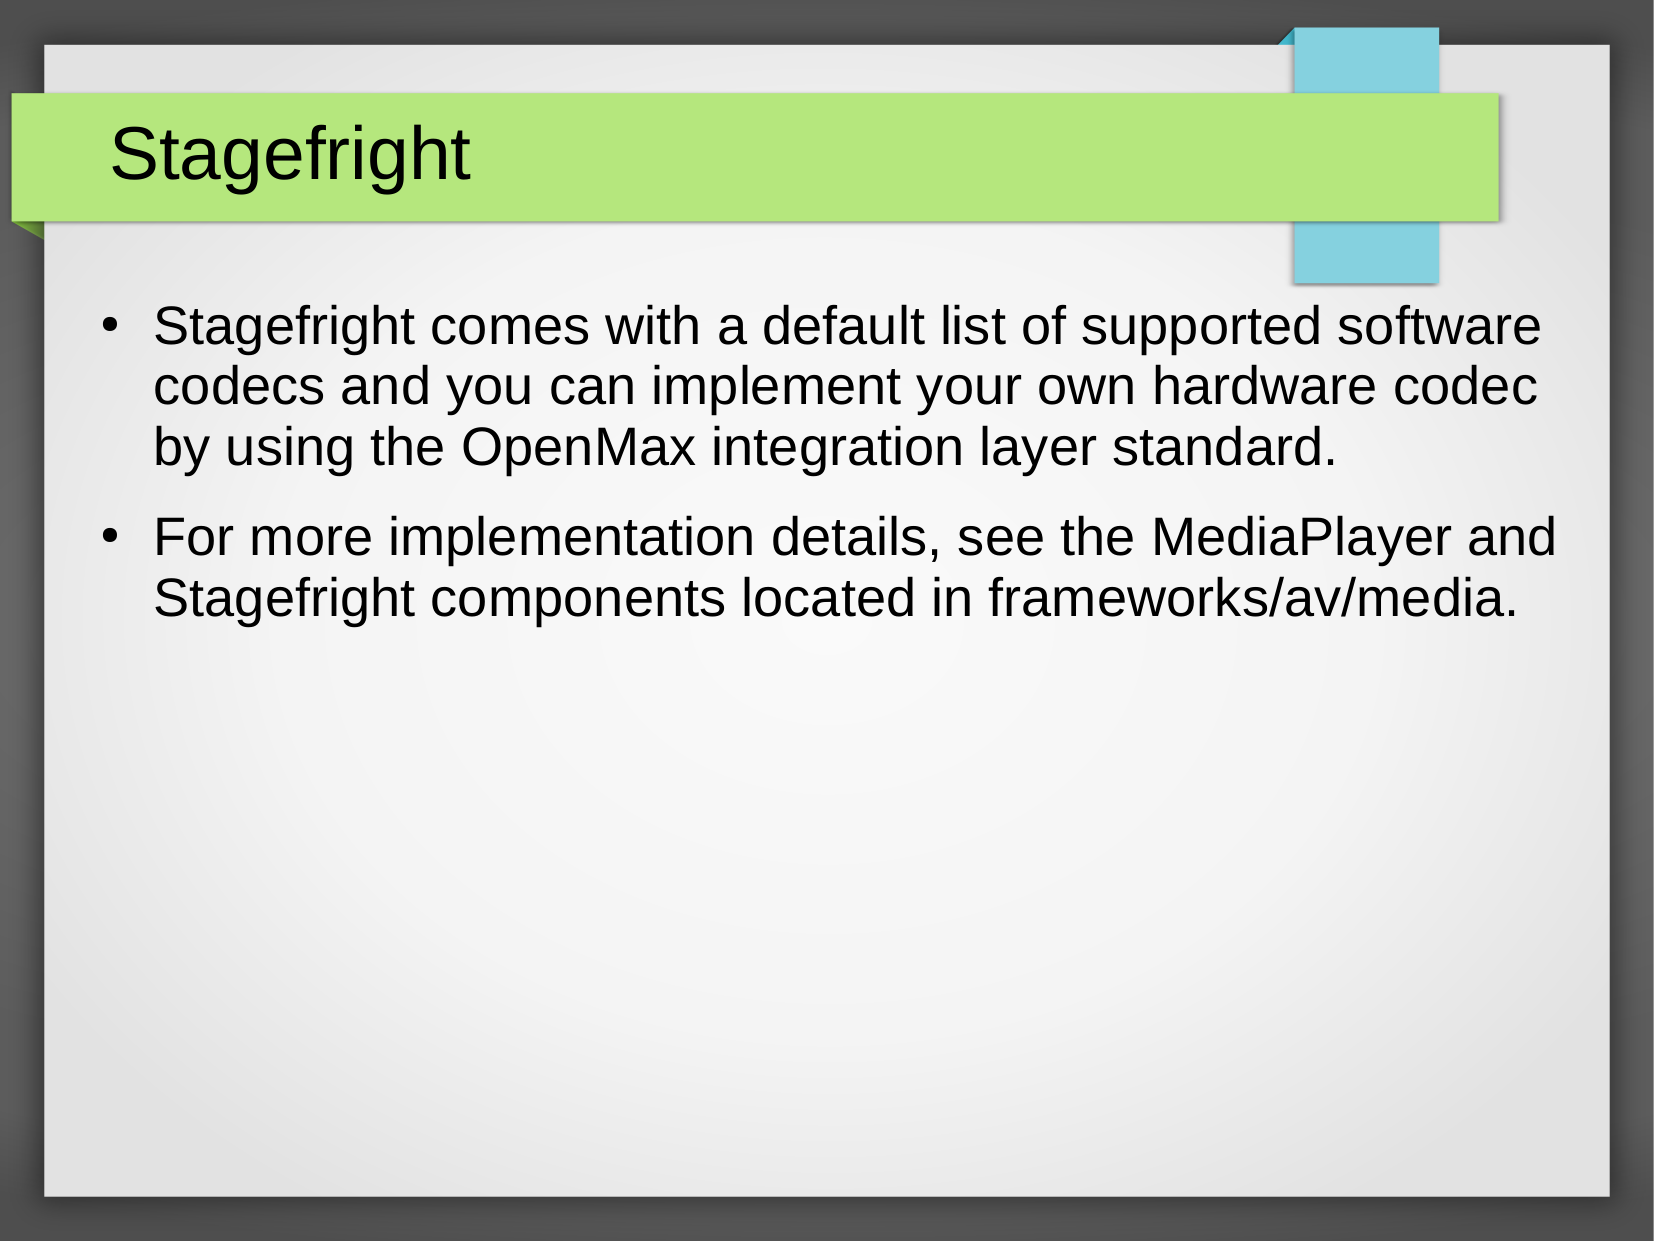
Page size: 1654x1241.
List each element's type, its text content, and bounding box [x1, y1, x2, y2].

list Stagefright comes with a default list of supported software codecs and you can implement your own hardware codec by using the OpenMax integration layer standard. For more implementation details, see the MediaPlayer and Stagefright components located in frameworks/av/media. [82, 295, 1571, 1015]
picture [0, 0, 1654, 1241]
title Stagefright [82, 94, 1264, 213]
